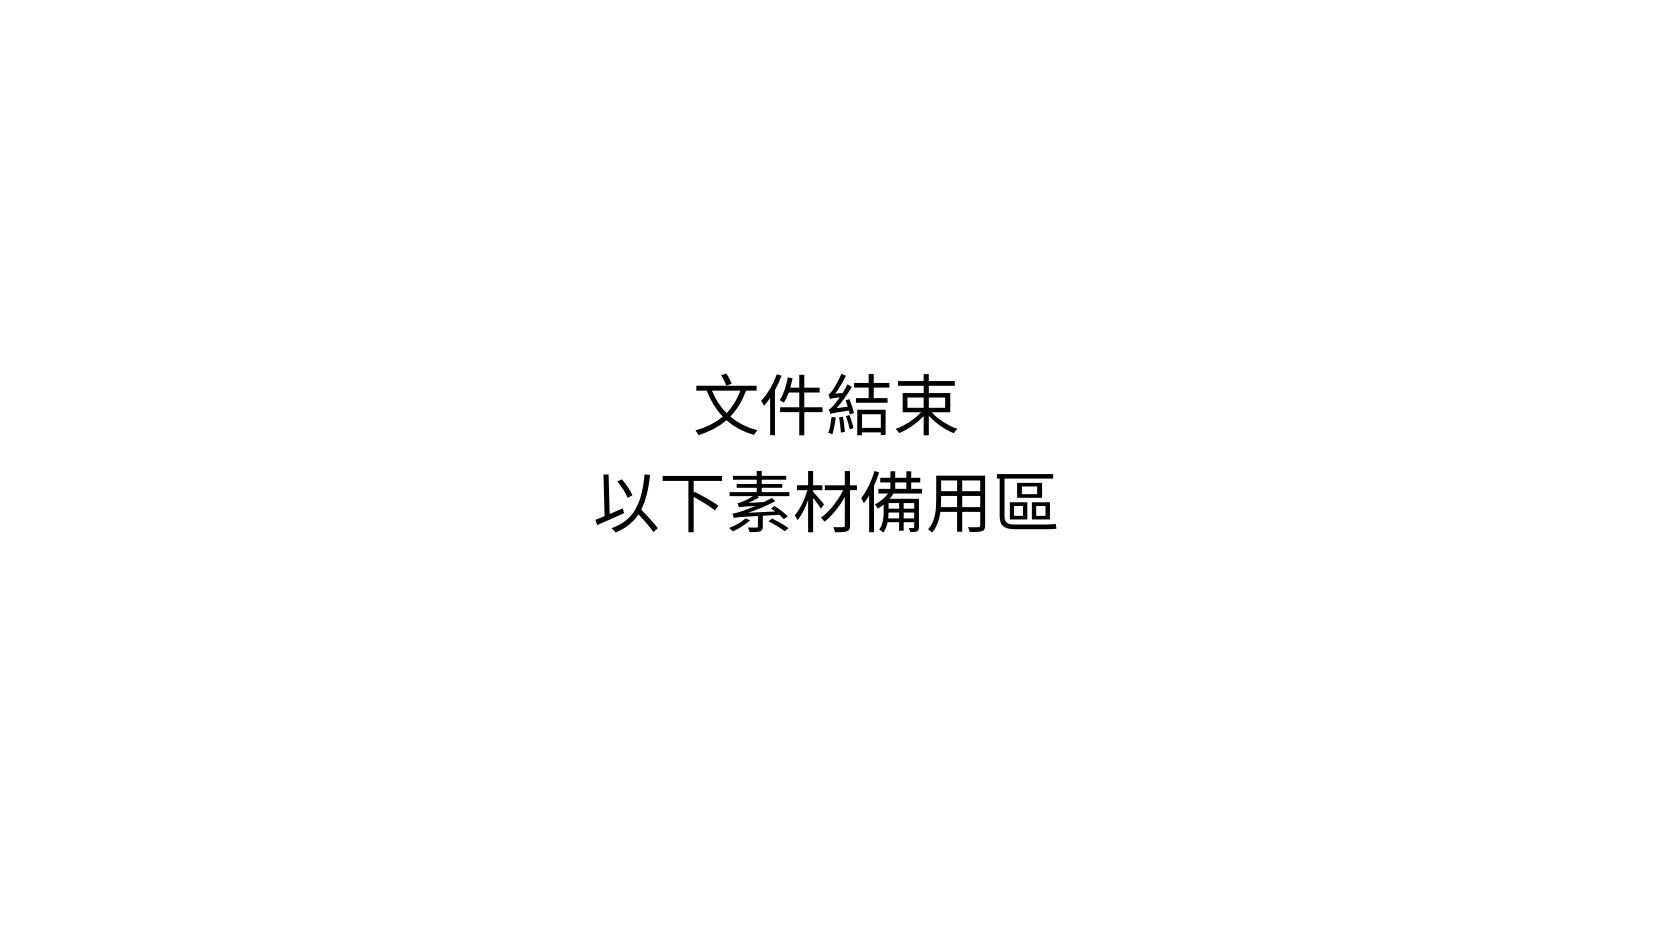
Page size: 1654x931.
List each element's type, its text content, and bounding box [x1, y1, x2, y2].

subtitle 文件結束 以下素材備用區 [82, 217, 1571, 758]
